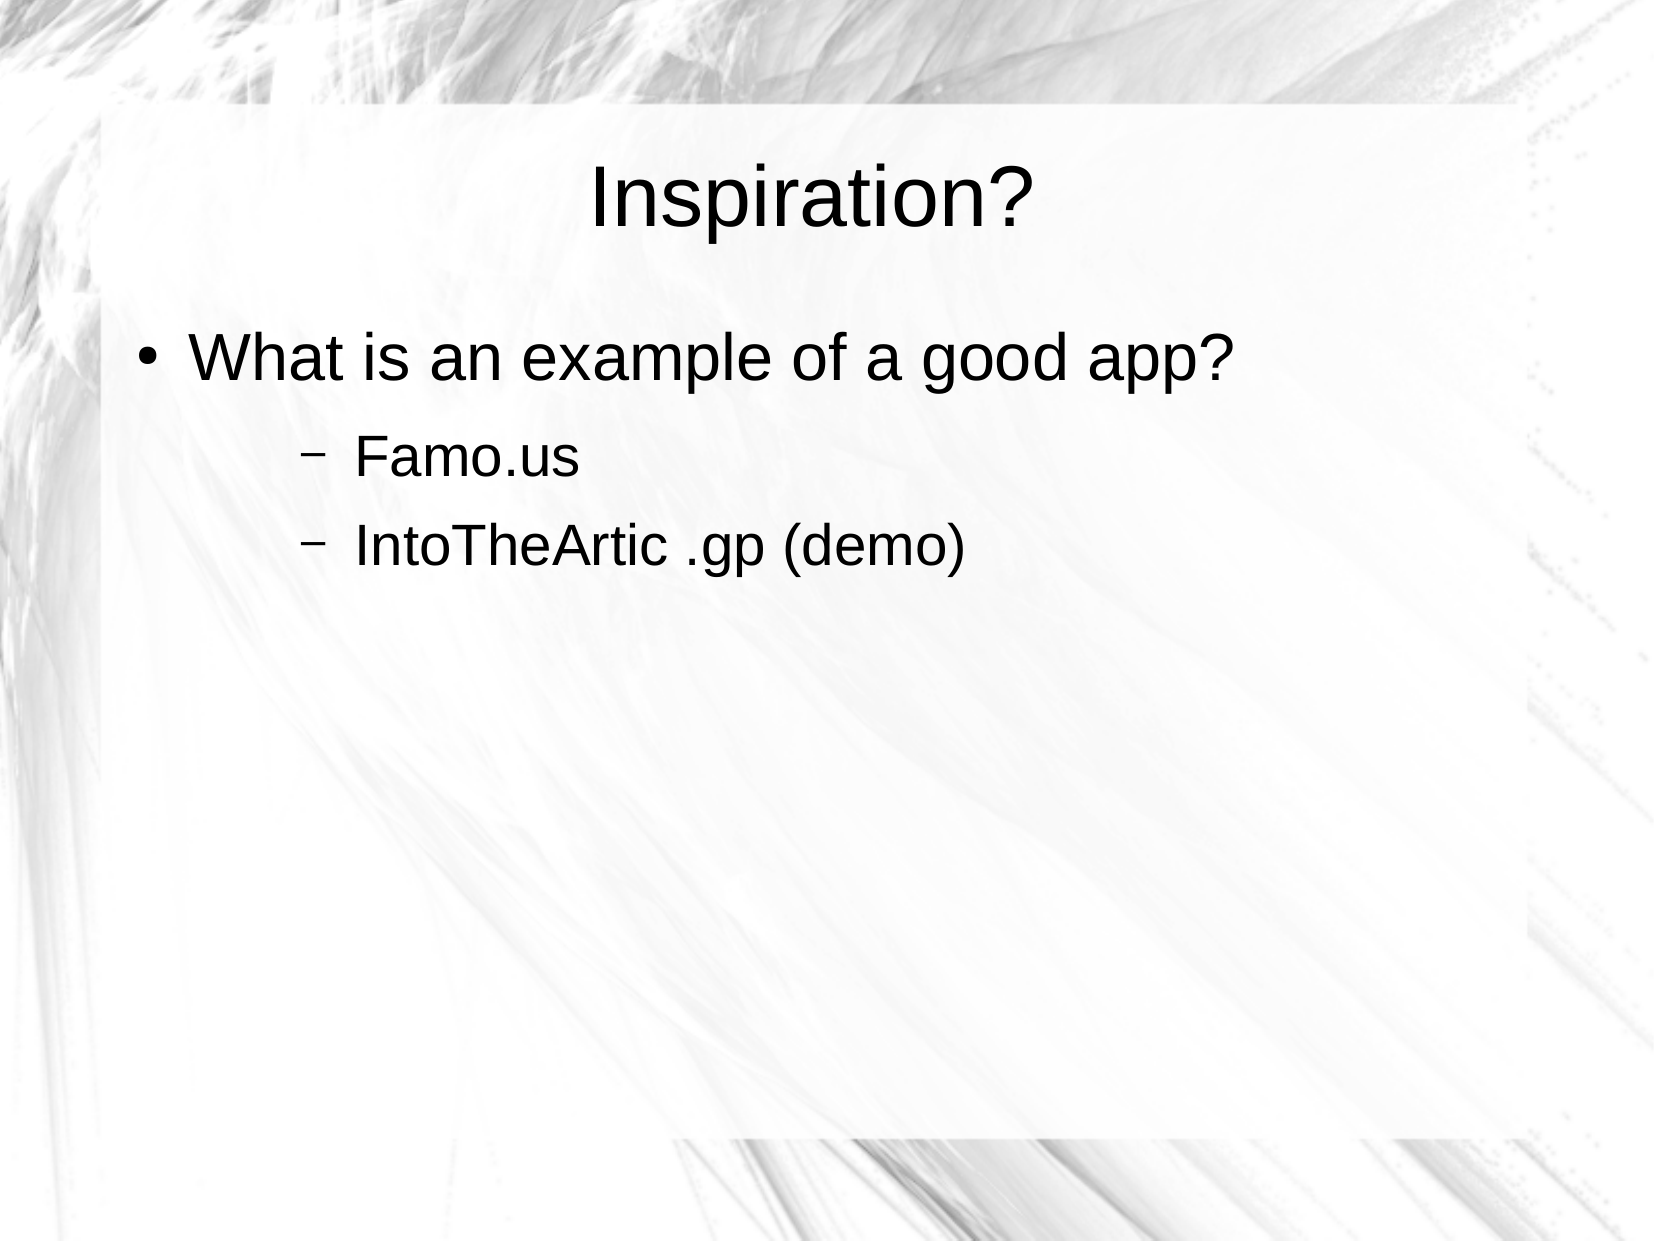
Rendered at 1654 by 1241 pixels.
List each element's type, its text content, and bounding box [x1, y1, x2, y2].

title Inspiration? [118, 112, 1506, 281]
list What is an example of a good app? Famo.us IntoTheArtic .gp (demo) [118, 319, 1571, 945]
picture [0, 0, 1654, 1241]
